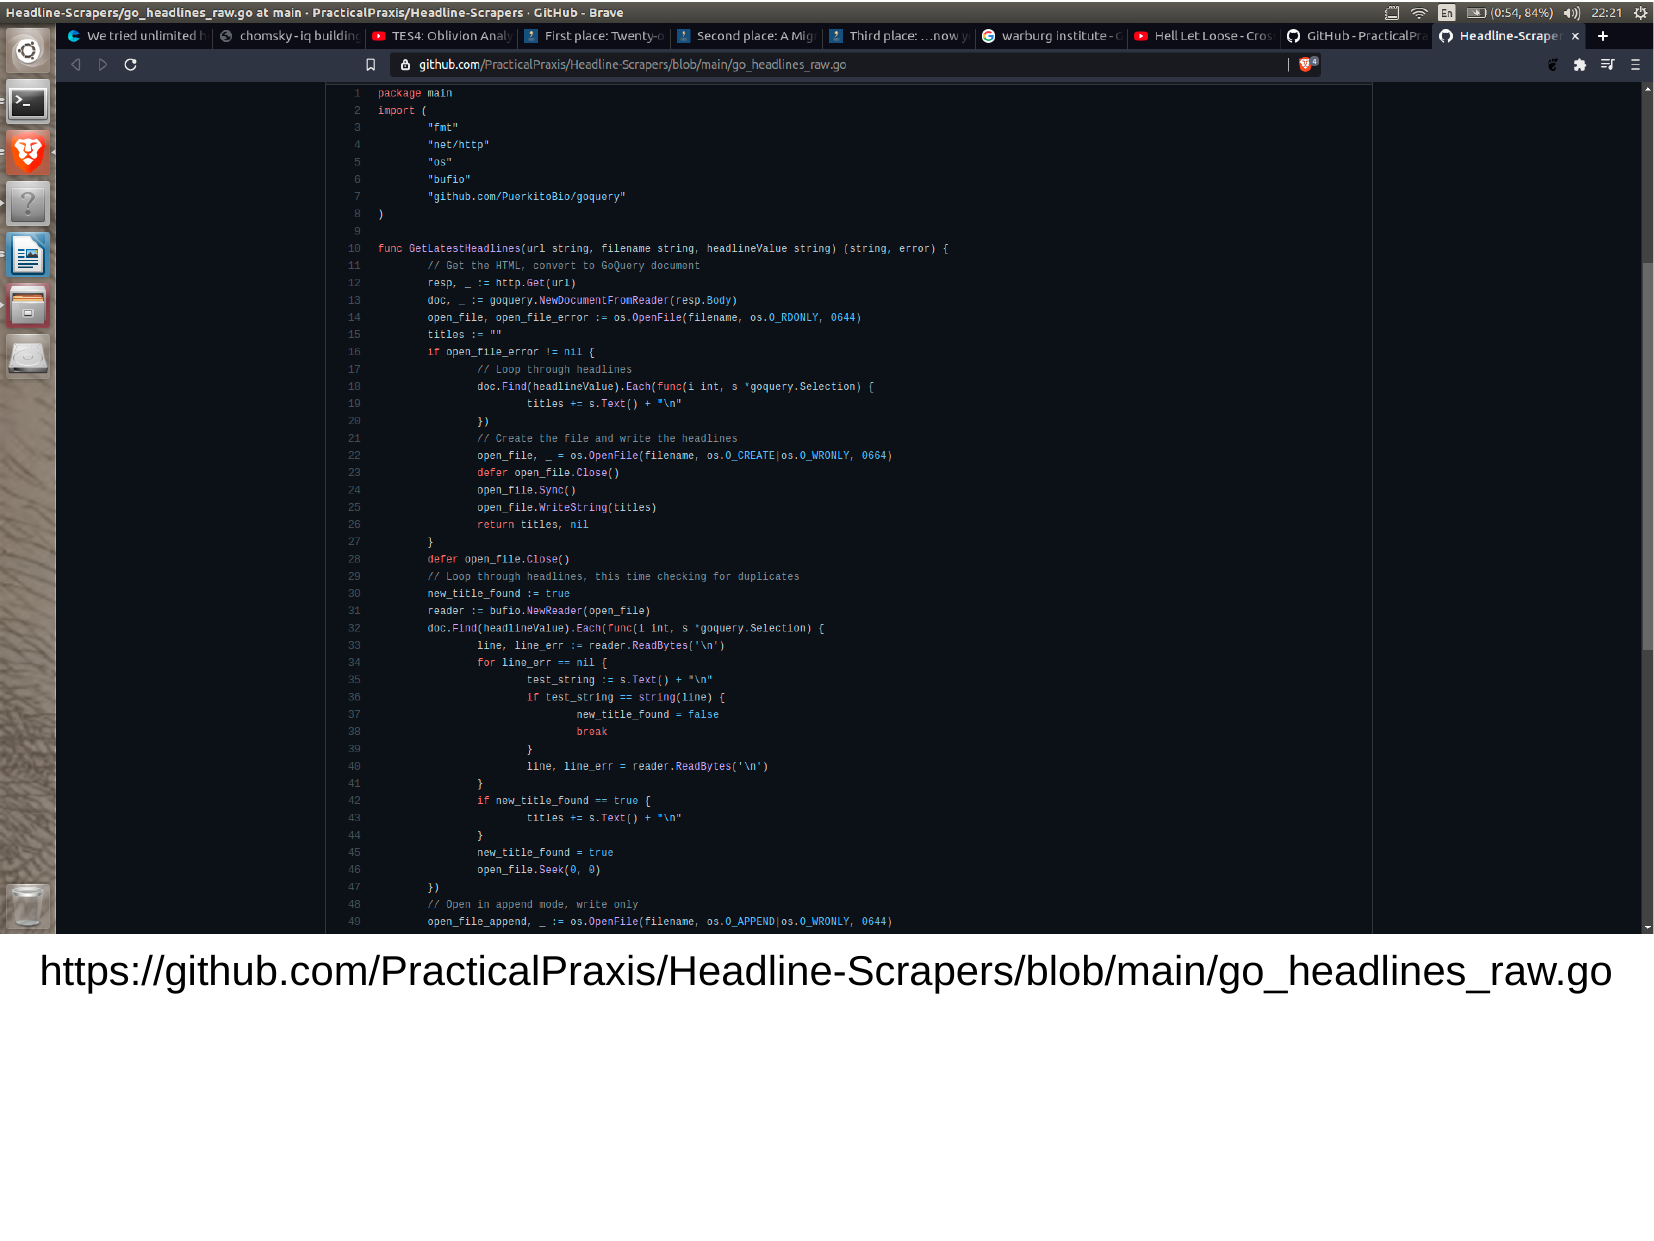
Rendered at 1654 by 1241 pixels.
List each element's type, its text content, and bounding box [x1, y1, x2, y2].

picture [0, 2, 1654, 934]
title https://github.com/PracticalPraxis/Headline-Scrapers/blob/main/go_headlines_raw.go [0, 938, 1654, 1004]
